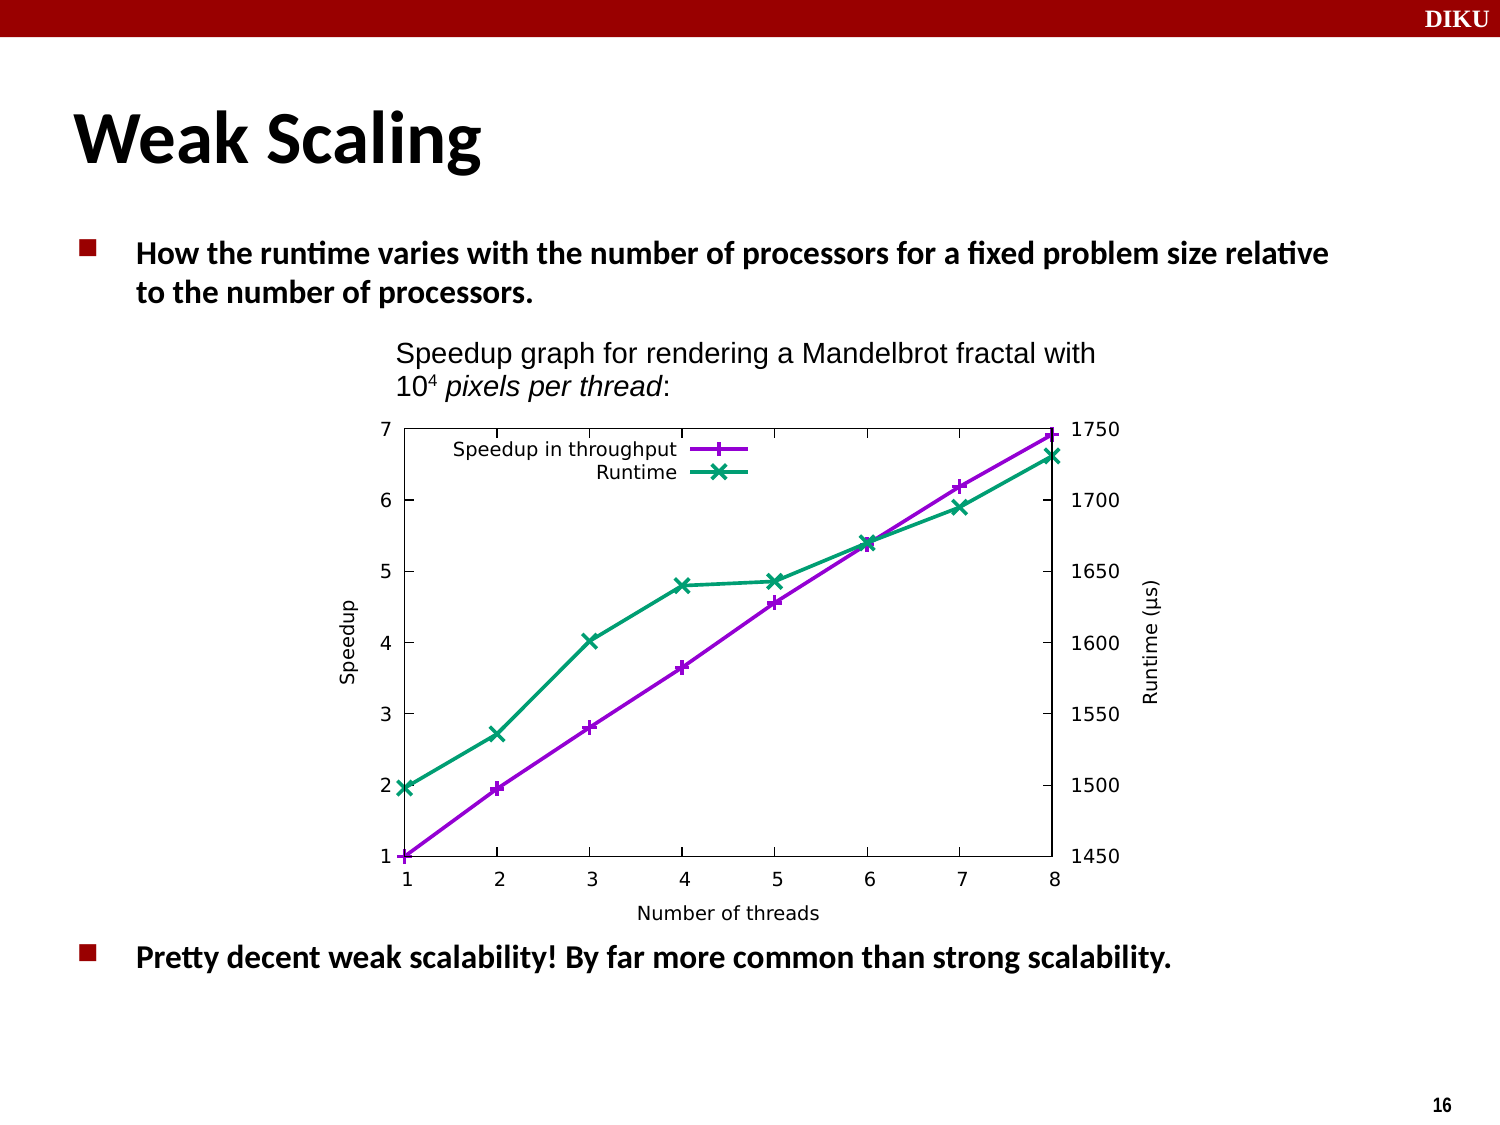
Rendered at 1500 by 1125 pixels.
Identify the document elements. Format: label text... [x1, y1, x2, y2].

text_box Speedup graph for rendering a Mandelbrot fractal with 104 pixels per thread: [380, 329, 1141, 410]
text_box Weak Scaling [58, 71, 1304, 197]
text_box How the runtime varies with the number of processors for a fixed problem size relative to the number of processors. Pretty decent weak scalability! By far more common than strong scalability. [65, 223, 1361, 1039]
picture [324, 404, 1201, 931]
